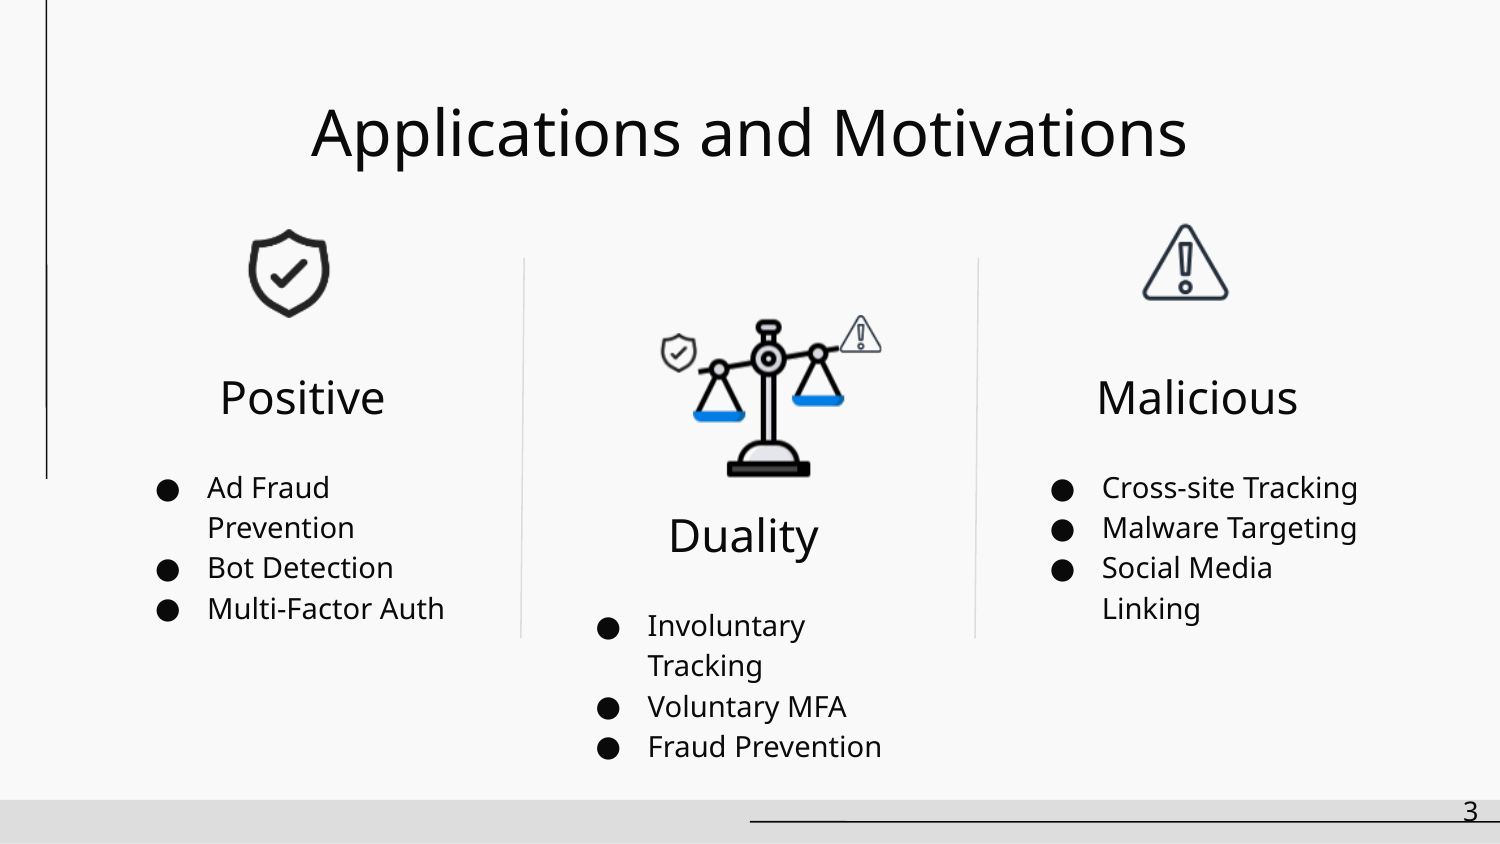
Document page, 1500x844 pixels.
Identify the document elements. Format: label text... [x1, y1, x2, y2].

subtitle Malicious [1011, 352, 1383, 439]
subtitle Involuntary Tracking Voluntary MFA Fraud Prevention [557, 587, 943, 694]
title Applications and Motivations [116, 77, 1383, 168]
picture [245, 198, 360, 365]
subtitle Cross-site Tracking Malware Targeting Social Media Linking [1011, 449, 1383, 556]
picture [1113, 186, 1253, 353]
picture [657, 315, 882, 483]
subtitle Duality [557, 490, 929, 577]
subtitle Ad Fraud Prevention Bot Detection Multi-Factor Auth [116, 449, 489, 556]
slide_number <number> [1403, 779, 1494, 844]
subtitle Positive [116, 352, 489, 439]
